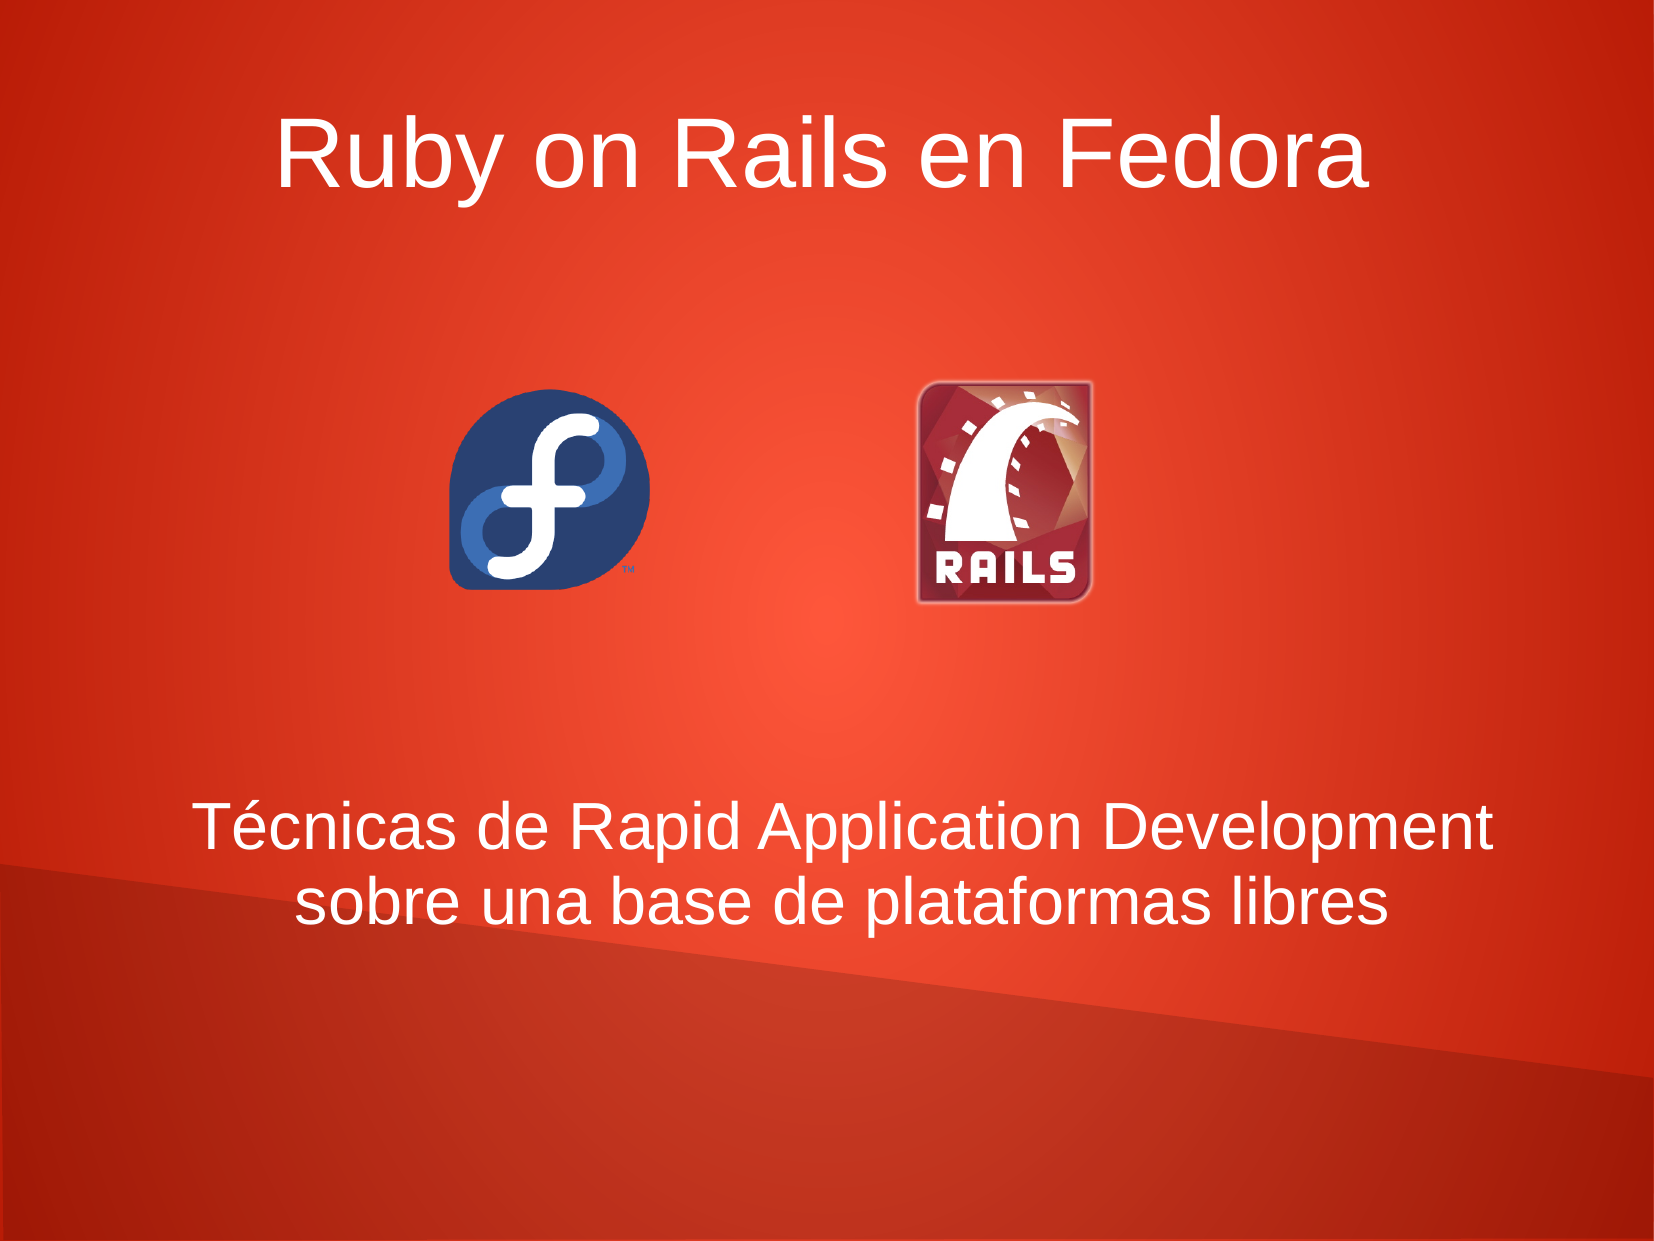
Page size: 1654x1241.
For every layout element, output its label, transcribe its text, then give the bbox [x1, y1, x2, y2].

subtitle Técnicas de Rapid Application Development sobre una base de plataformas libres [98, 504, 1588, 1224]
picture [897, 366, 1111, 620]
picture [449, 389, 650, 590]
title Ruby on Rails en Fedora [82, 49, 1571, 257]
